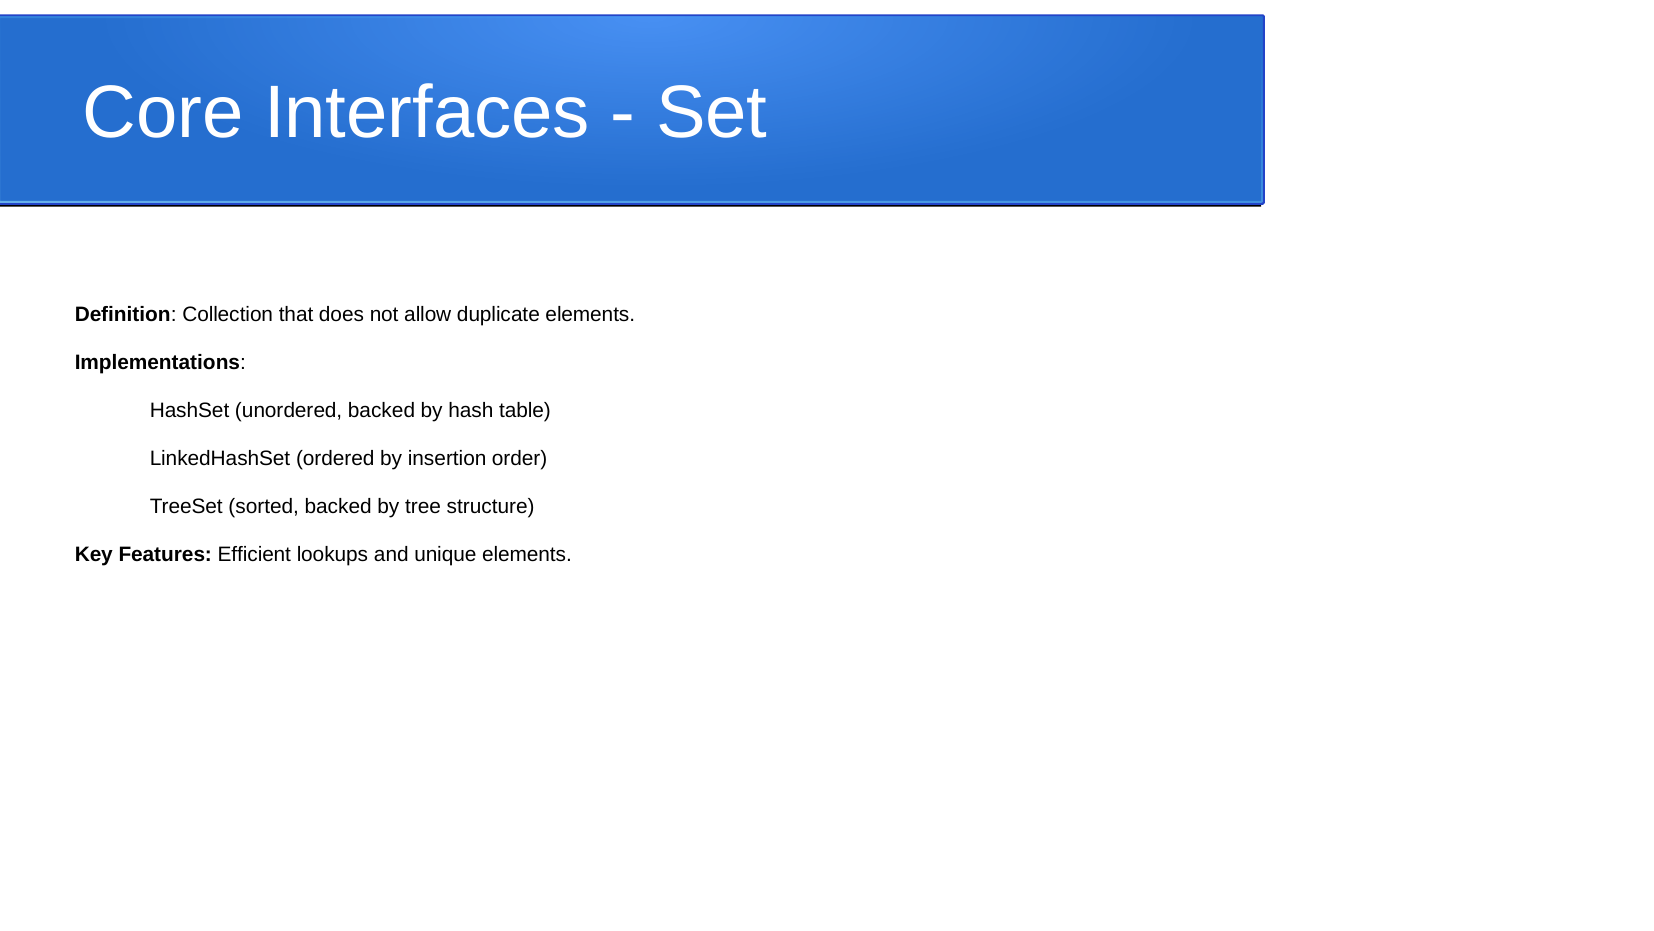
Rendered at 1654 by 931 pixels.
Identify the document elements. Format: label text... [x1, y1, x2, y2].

title Core Interfaces - Set [82, 35, 1235, 189]
text_box Definition: Collection that does not allow duplicate elements. Implementations: HashSet (unordered, backed by hash table) LinkedHashSet (ordered by insertion order) TreeSet (sorted, backed by tree structure) Key Features: Efficient lookups and unique elements. [60, 295, 781, 646]
